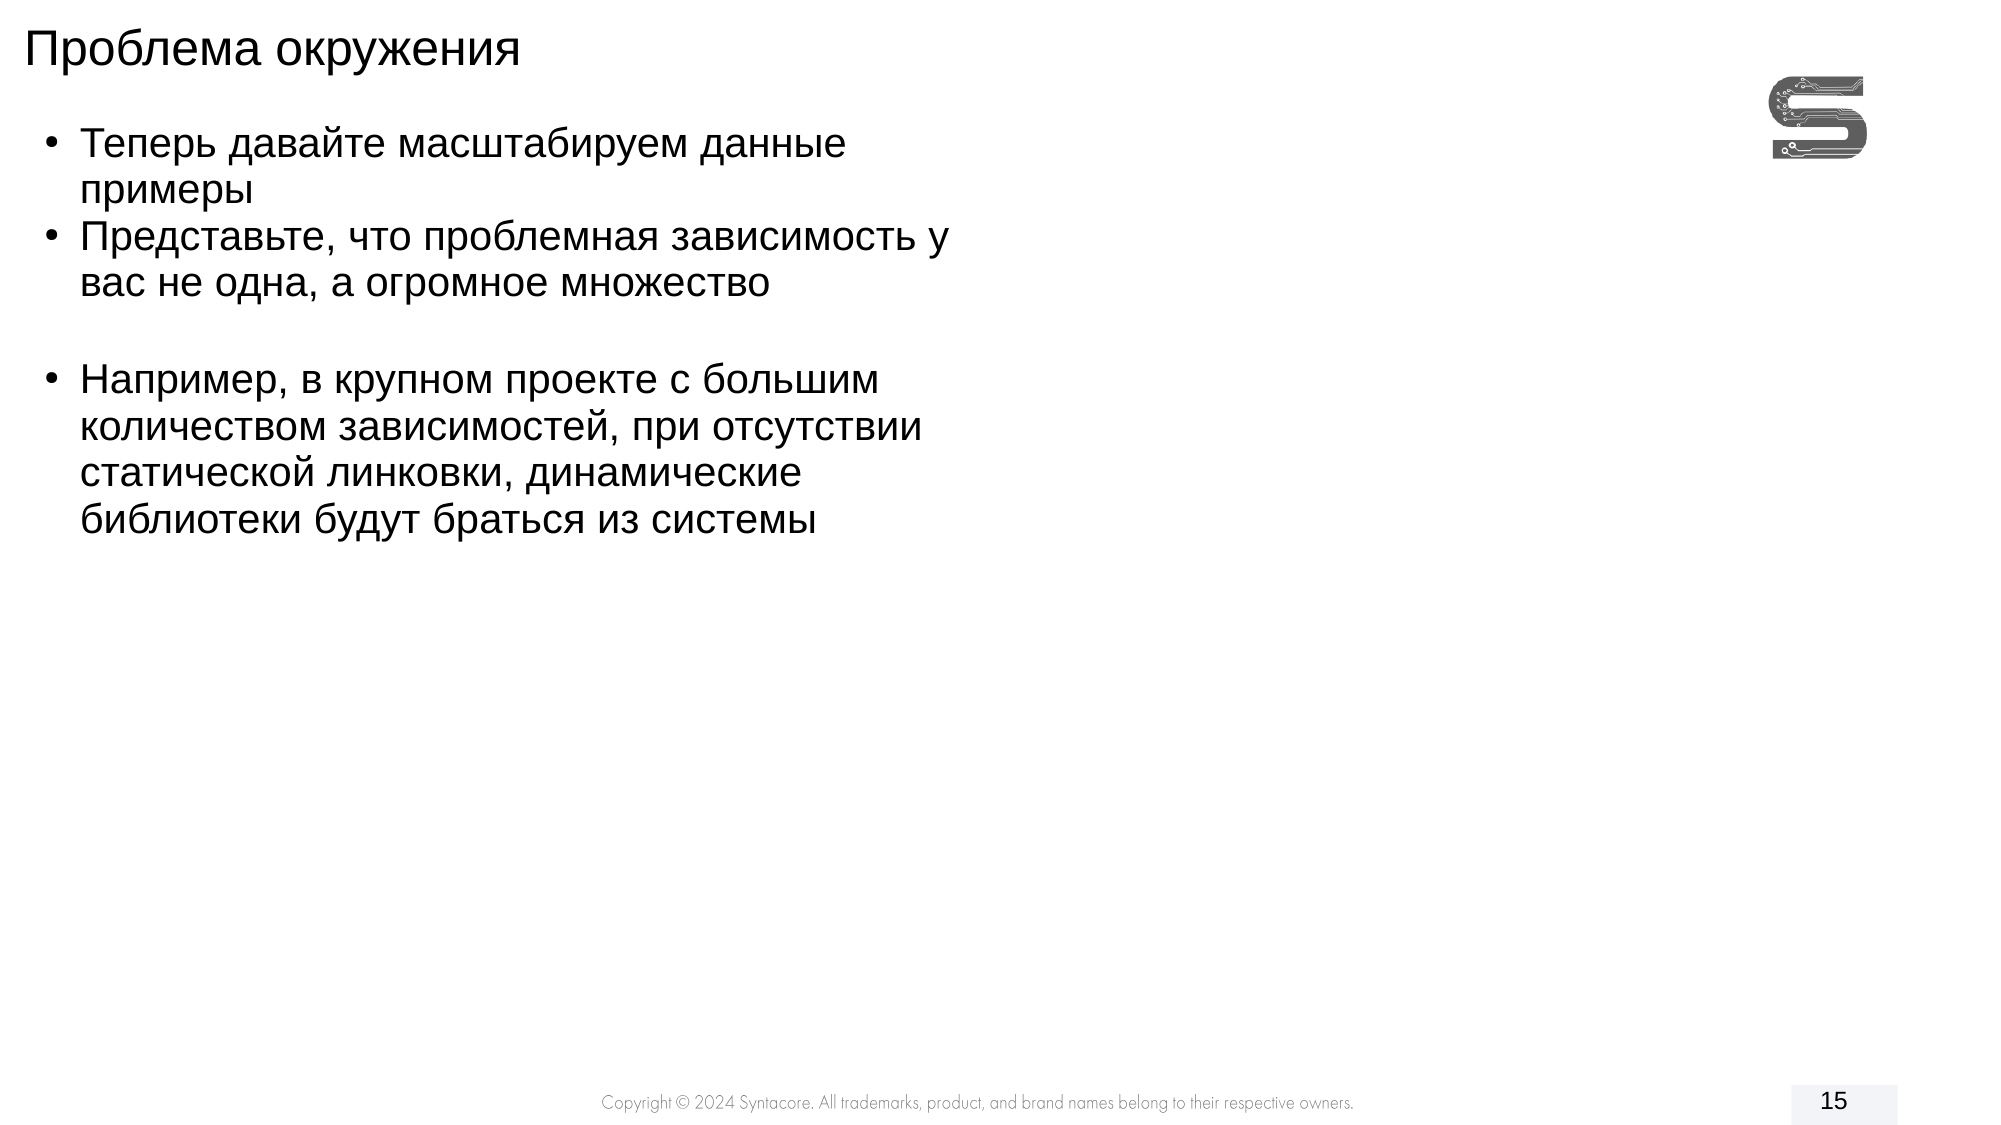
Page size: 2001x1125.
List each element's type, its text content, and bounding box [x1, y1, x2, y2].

text_box <number> [1805, 1079, 1949, 1123]
text_box Например, в крупном проекте с большим количеством зависимостей, при отсутствии статической линковки, динамические библиотеки будут браться из системы [29, 348, 999, 798]
picture [1768, 76, 1867, 160]
text_box Теперь давайте масштабируем данные примеры Представьте, что проблемная зависимость у вас не одна, а огромное множество [29, 112, 999, 348]
picture [601, 1089, 1361, 1114]
text_box Проблема окружения [0, 13, 832, 84]
